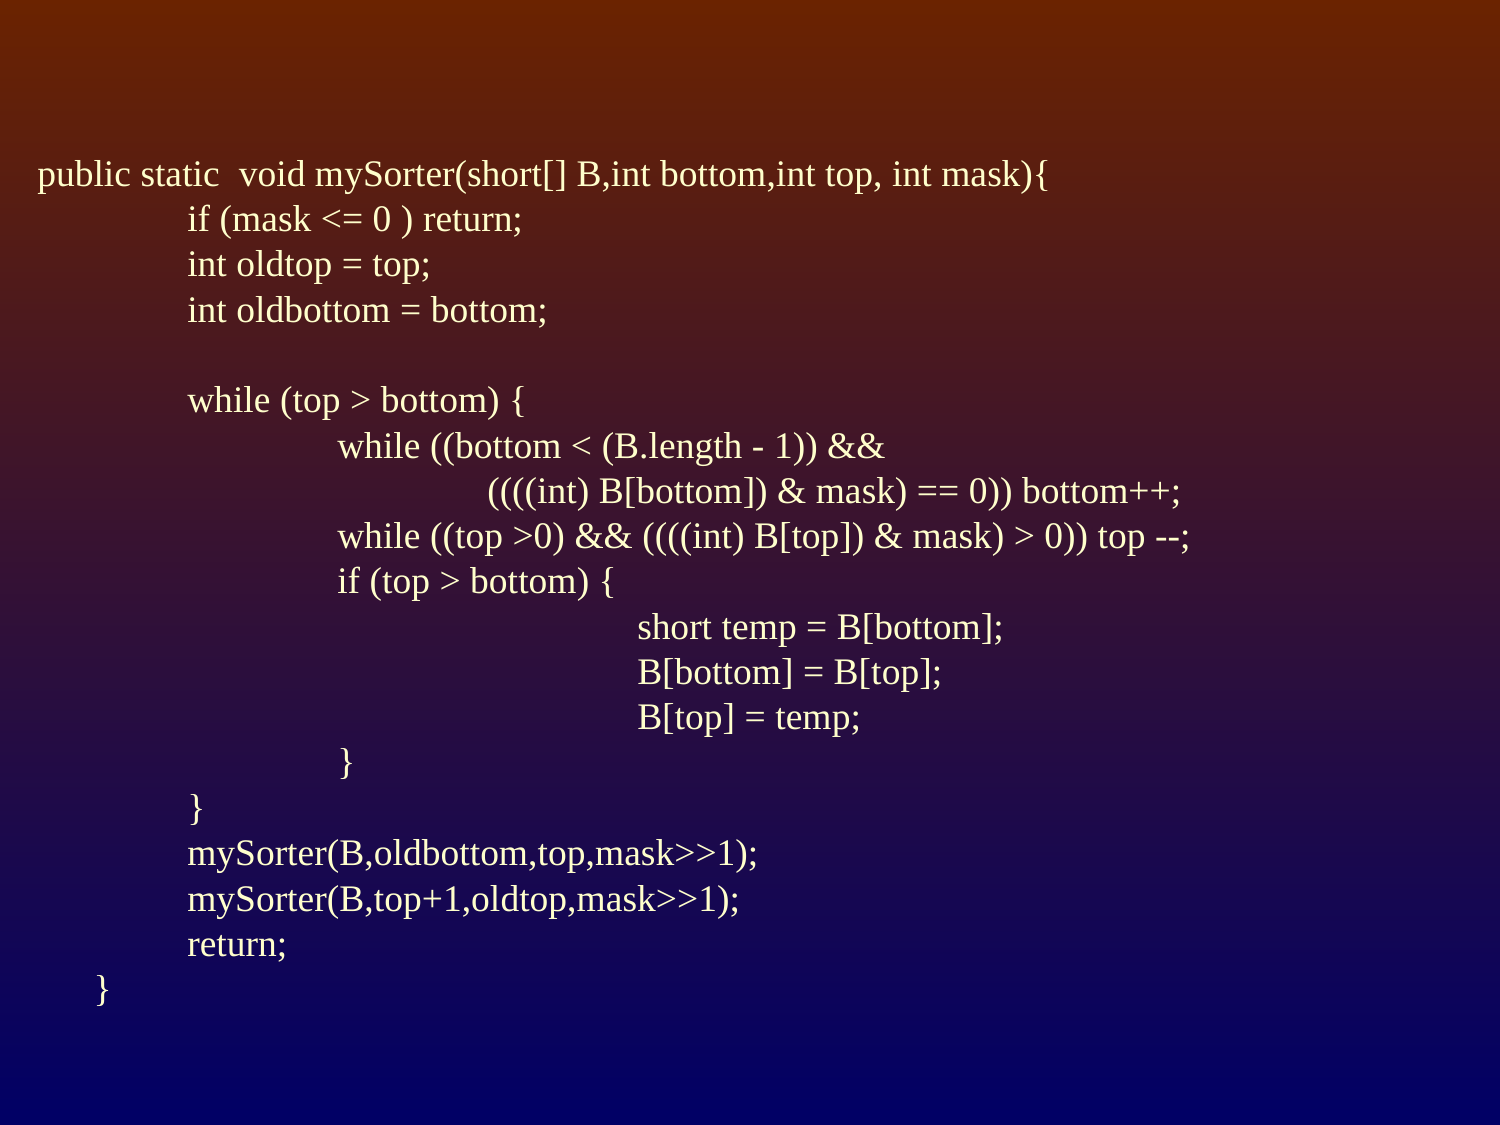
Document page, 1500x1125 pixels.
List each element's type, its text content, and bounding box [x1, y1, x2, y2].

list public static void mySorter(short[] B,int bottom,int top, int mask){ if (mask <= 0 ) return; int oldtop = top; int oldbottom = bottom; while (top > bottom) { while ((bottom < (B.length - 1)) && ((((int) B[bottom]) & mask) == 0)) bottom++; while ((top >0) && ((((int) B[top]) & mask) > 0)) top --; if (top > bottom) { short temp = B[bottom]; B[bottom] = B[top]; B[top] = temp; } } mySorter(B,oldbottom,top,mask>>1); mySorter(B,top+1,oldtop,mask>>1); return; } [22, 149, 1482, 1026]
